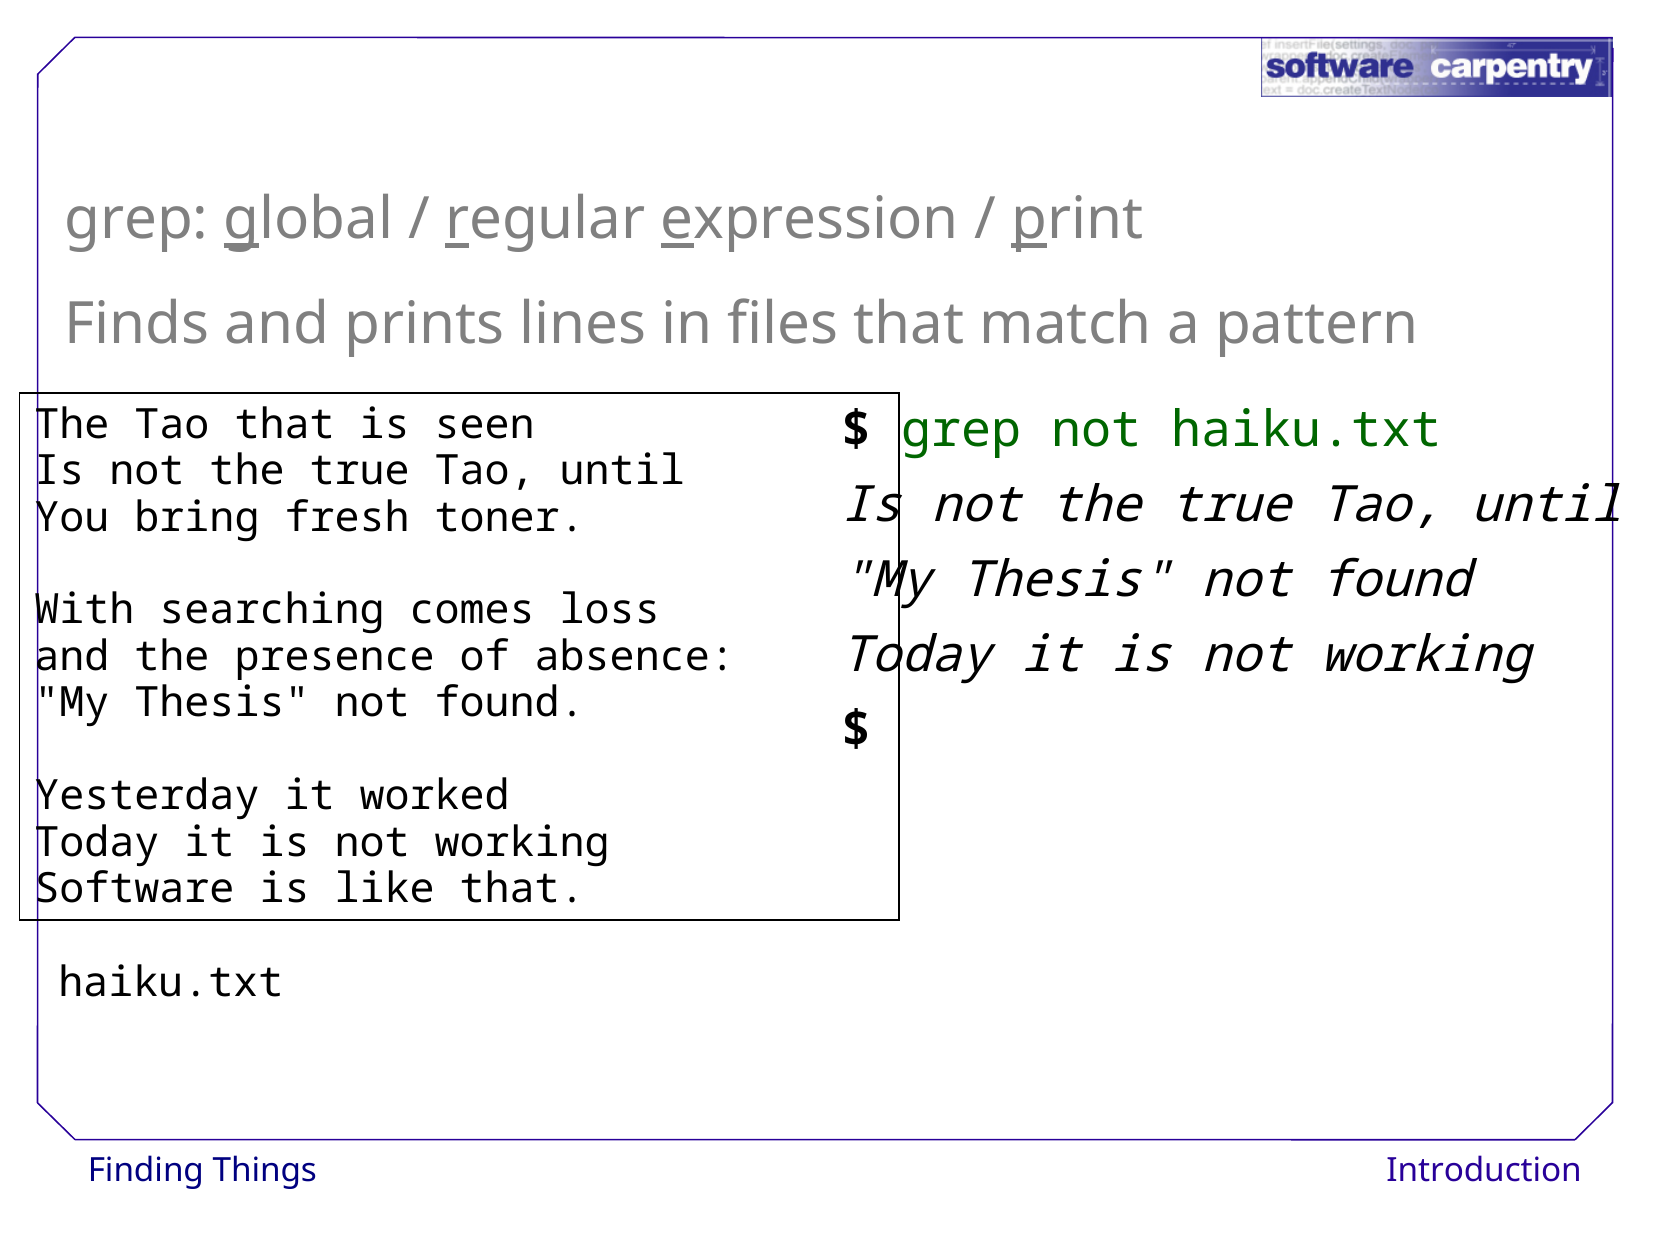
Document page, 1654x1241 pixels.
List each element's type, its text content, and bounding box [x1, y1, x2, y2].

text_box $ grep not haiku.txt Is not the true Tao, until "My Thesis" not found Today it is not working $ [826, 374, 1517, 885]
text_box The Tao that is seen Is not the true Tao, until You bring fresh toner. With searching comes loss and the presence of absence: "My Thesis" not found. Yesterday it worked Today it is not working Software is like that. [19, 393, 900, 920]
text_box grep: global / regular expression / print Finds and prints lines in files that match a pattern [49, 137, 1584, 364]
picture [1261, 39, 1613, 97]
text_box haiku.txt [43, 922, 449, 1013]
